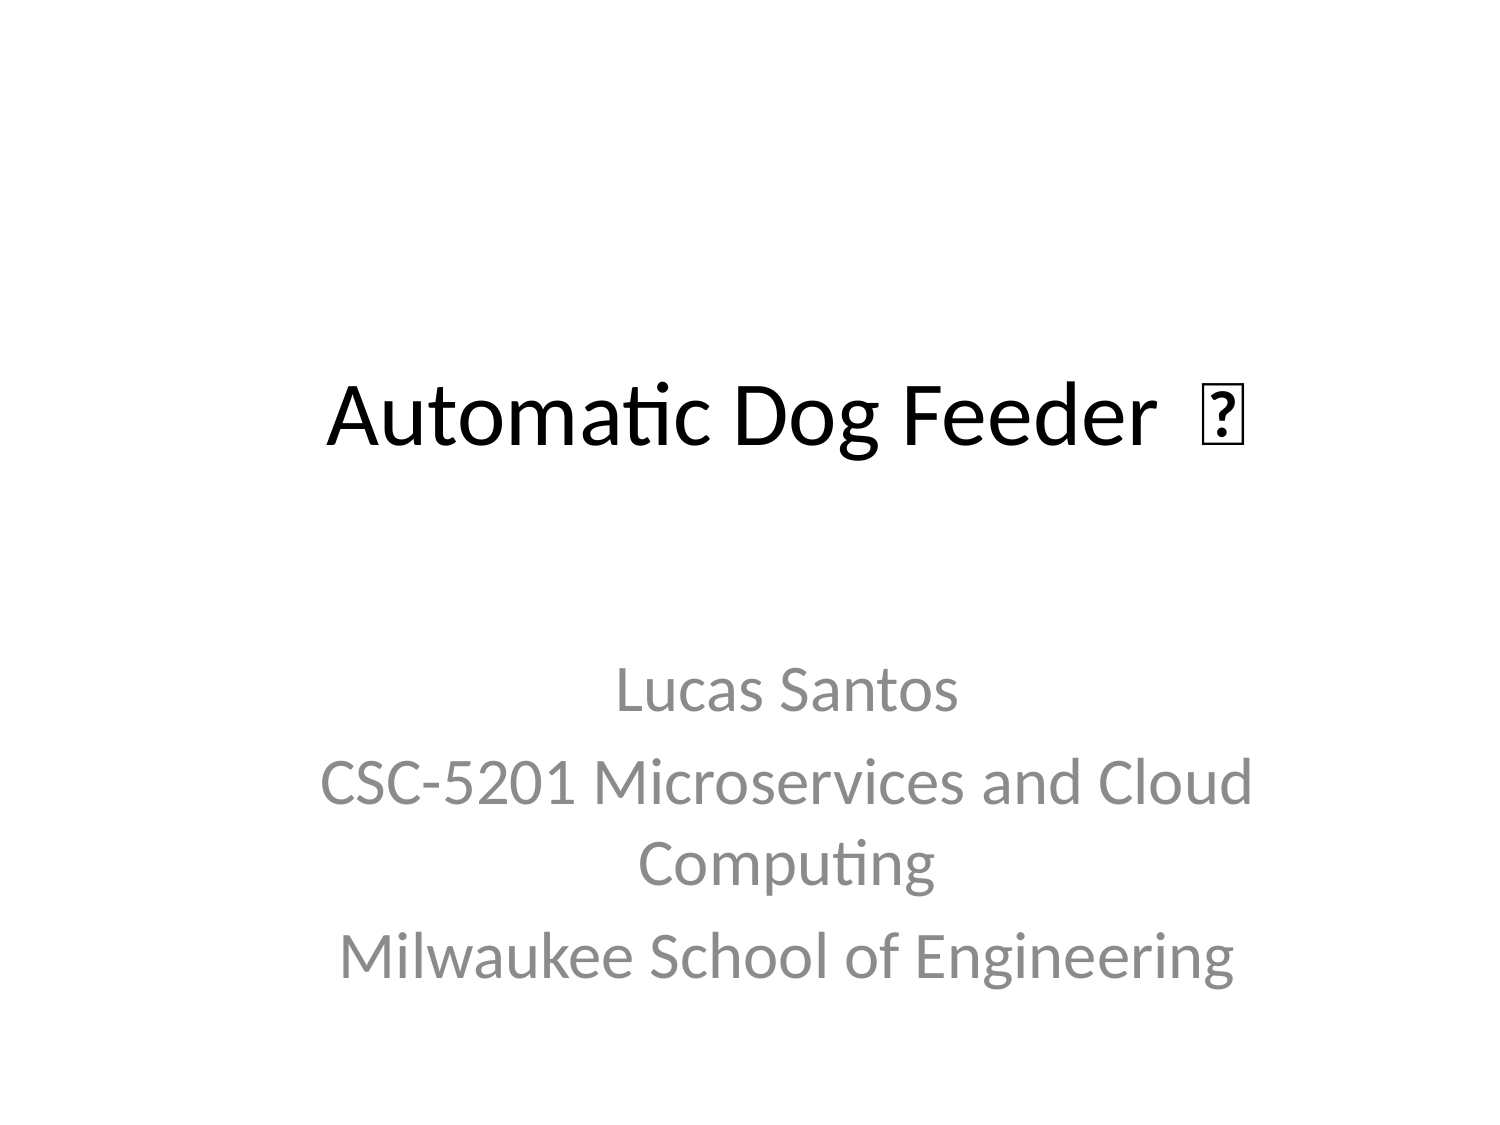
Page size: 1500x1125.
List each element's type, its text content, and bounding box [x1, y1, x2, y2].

title Automatic Dog Feeder 🐾 [187, 337, 1388, 591]
subtitle Lucas Santos CSC-5201 Microservices and Cloud Computing Milwaukee School of Engineering [225, 637, 1351, 925]
